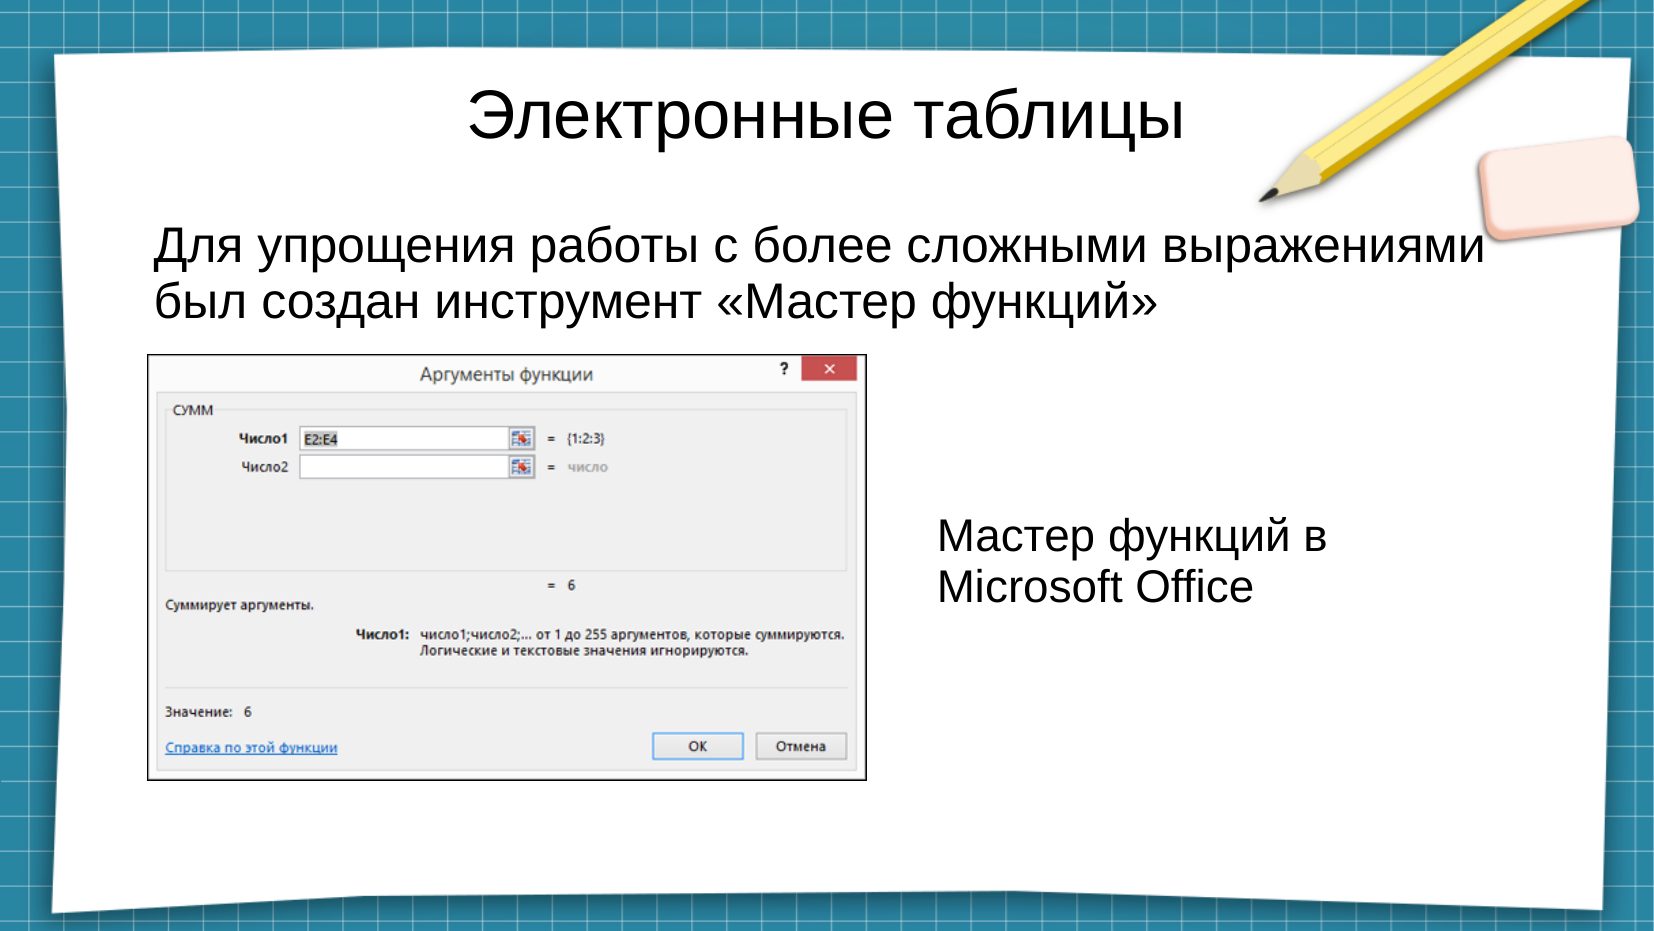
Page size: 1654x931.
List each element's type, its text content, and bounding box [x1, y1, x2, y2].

list Для упрощения работы с более сложными выражениями был создан инструмент «Мастер функций» [82, 217, 1571, 758]
title Электронные таблицы [82, 37, 1571, 193]
picture [0, 0, 1654, 931]
list Мастер функций в Microsoft Office [866, 354, 1388, 768]
